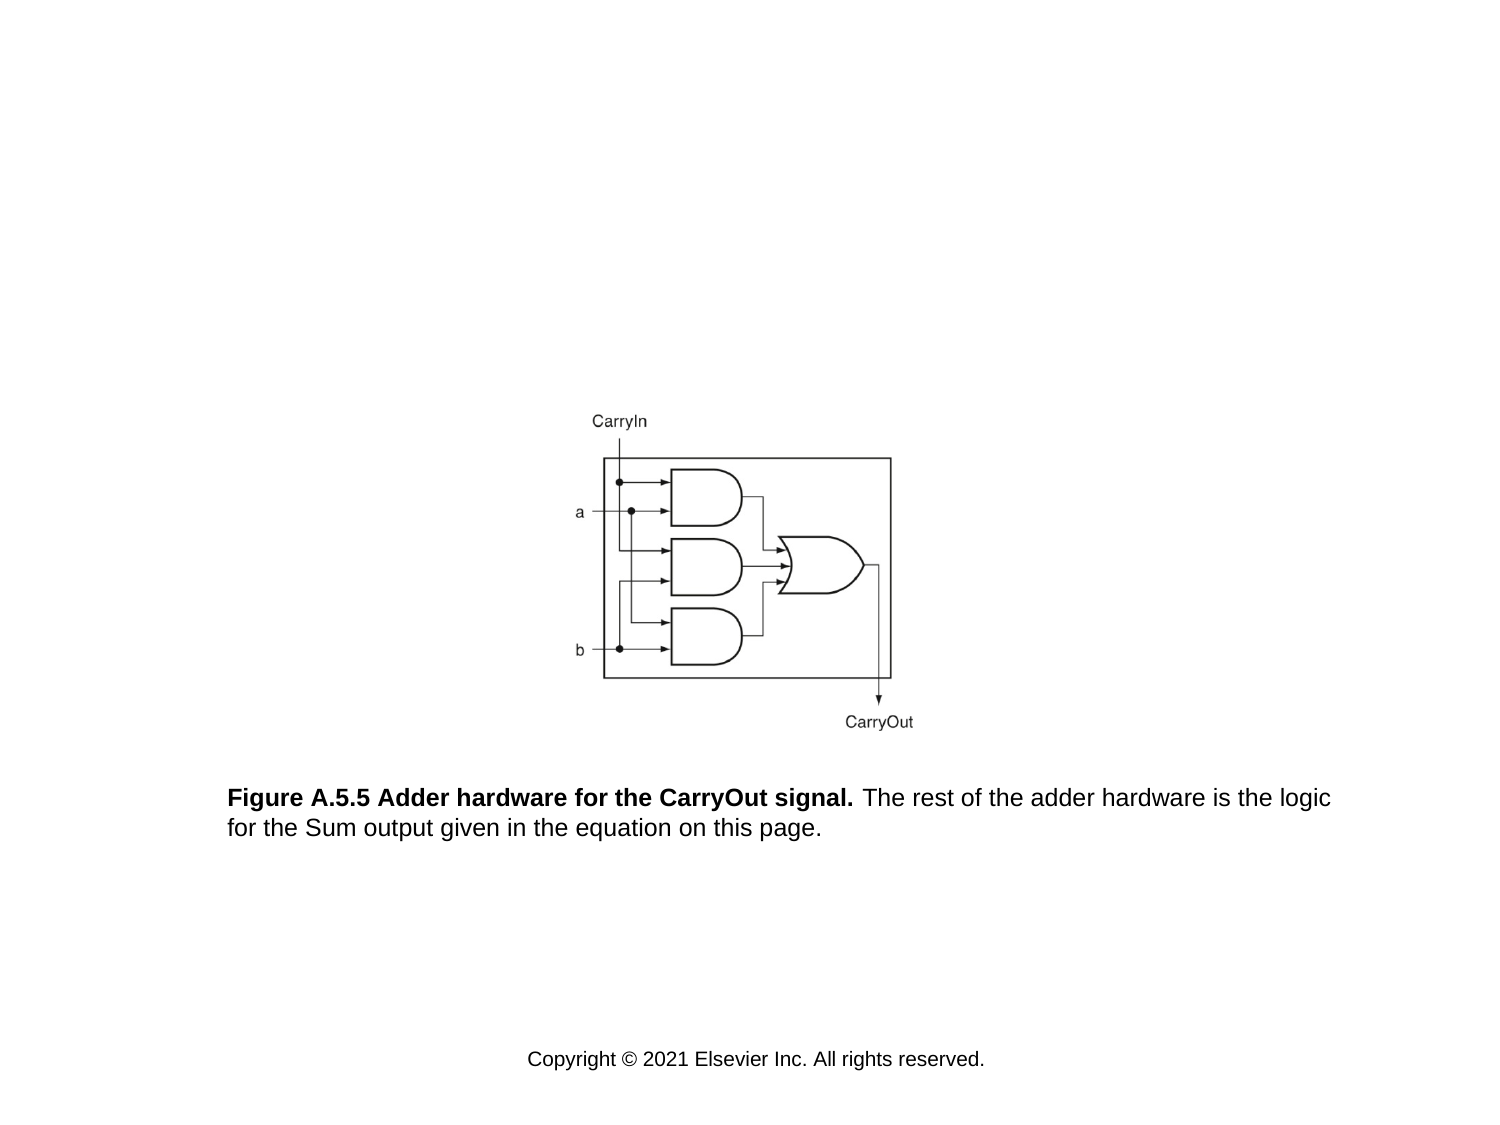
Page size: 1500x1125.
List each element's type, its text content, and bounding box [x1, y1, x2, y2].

text_box Copyright © 2021 Elsevier Inc. All rights reserved. [512, 1037, 1001, 1078]
text_box Figure A.5.5 Adder hardware for the CarryOut signal. The rest of the adder hardware is the logic for the Sum output given in the equation on this page. [212, 774, 1500, 850]
picture [575, 412, 913, 731]
